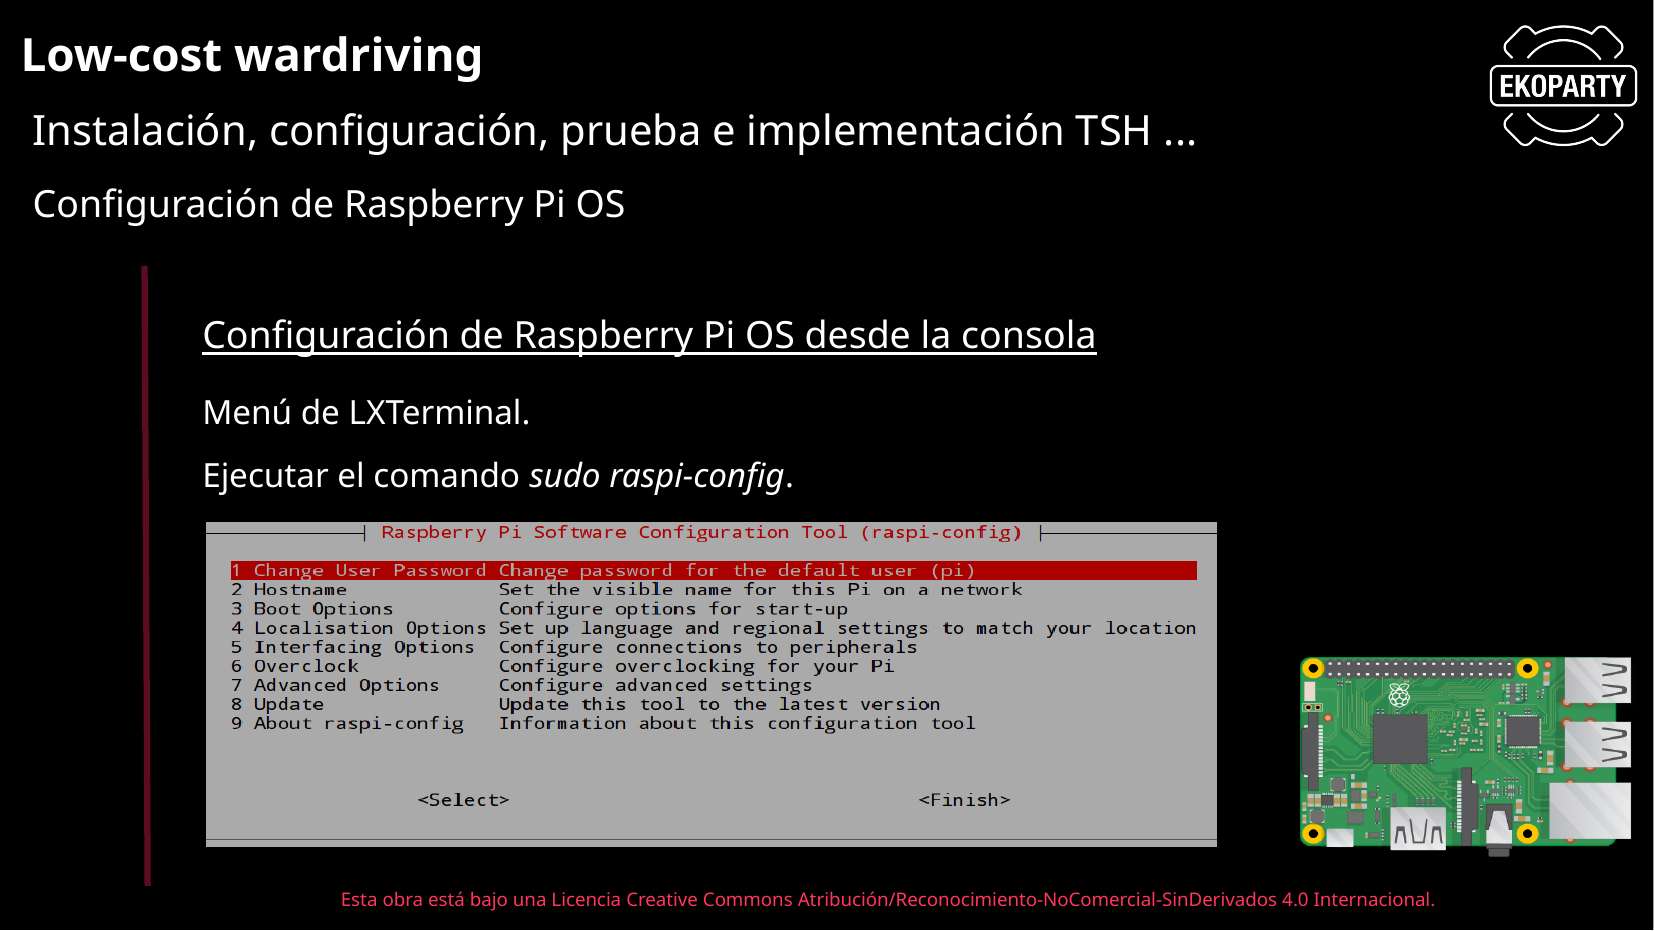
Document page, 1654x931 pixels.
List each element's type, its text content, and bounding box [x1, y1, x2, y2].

text_box Configuración de Raspberry Pi OS [17, 170, 1472, 238]
text_box Instalación, configuración, prueba e implementación TSH ... [17, 93, 1472, 162]
text_box Configuración de Raspberry Pi OS desde la consola Menú de LXTerminal. Ejecutar el comando sudo raspi-config. [187, 301, 1575, 494]
text_box Esta obra está bajo una Licencia Creative Commons Atribución/Reconocimiento-NoComercial-SinDerivados 4.0 Internacional. [326, 878, 1654, 917]
picture [1476, 0, 1654, 178]
picture [1299, 654, 1643, 857]
text_box Low-cost wardriving [5, 15, 1476, 88]
picture [206, 522, 1217, 866]
